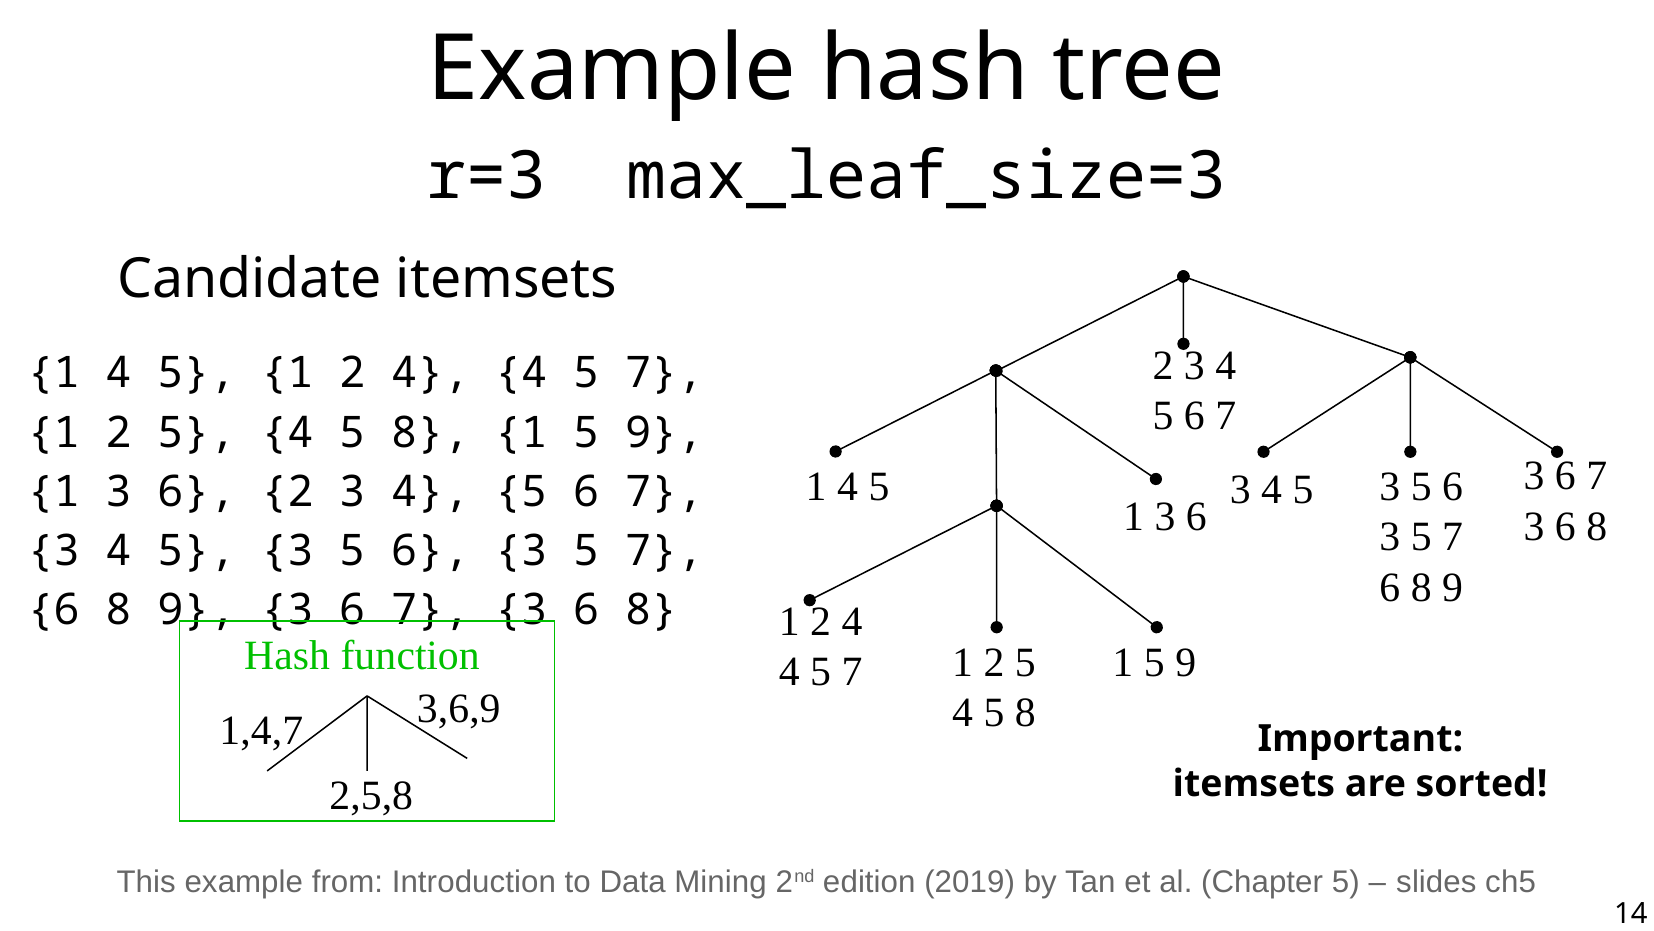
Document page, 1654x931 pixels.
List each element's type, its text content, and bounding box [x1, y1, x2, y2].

text_box 1 5 9 [1097, 627, 1212, 693]
text_box 1 2 5 4 5 8 [937, 627, 1052, 742]
text_box 2 3 4 5 6 7 [1137, 330, 1252, 446]
text_box 3 5 6 3 5 7 6 8 9 [1364, 451, 1479, 617]
text_box 1 4 5 [790, 451, 905, 517]
list Candidate itemsets {1 4 5}, {1 2 4}, {4 5 7}, {1 2 5}, {4 5 8}, {1 5 9}, {1 3 6}, {2 3 4}, {5 6 7}, {3 4 5}, {3 5 6}, {3 5 7}, {6 8 9}, {3 6 7}, {3 6 8} [27, 238, 708, 655]
title Example hash tree r=3 max_leaf_size=3 [82, 24, 1571, 195]
text_box 3 6 7 3 6 8 [1508, 440, 1623, 556]
text_box Important: itemsets are sorted! [1087, 706, 1634, 812]
text_box This example from: Introduction to Data Mining 2nd edition (2019) by Tan et al. (Chapter 5) – slides ch5 [7, 857, 1646, 916]
text_box 3,6,9 [402, 673, 516, 739]
text_box 1,4,7 [204, 695, 319, 761]
text_box 1 2 4 4 5 7 [764, 586, 878, 702]
text_box Hash function [229, 622, 495, 686]
text_box 2,5,8 [314, 822, 429, 826]
text_box 1 3 6 [1108, 481, 1223, 547]
text_box 3 4 5 [1215, 454, 1329, 520]
text_box 2,5,8 [314, 760, 429, 820]
